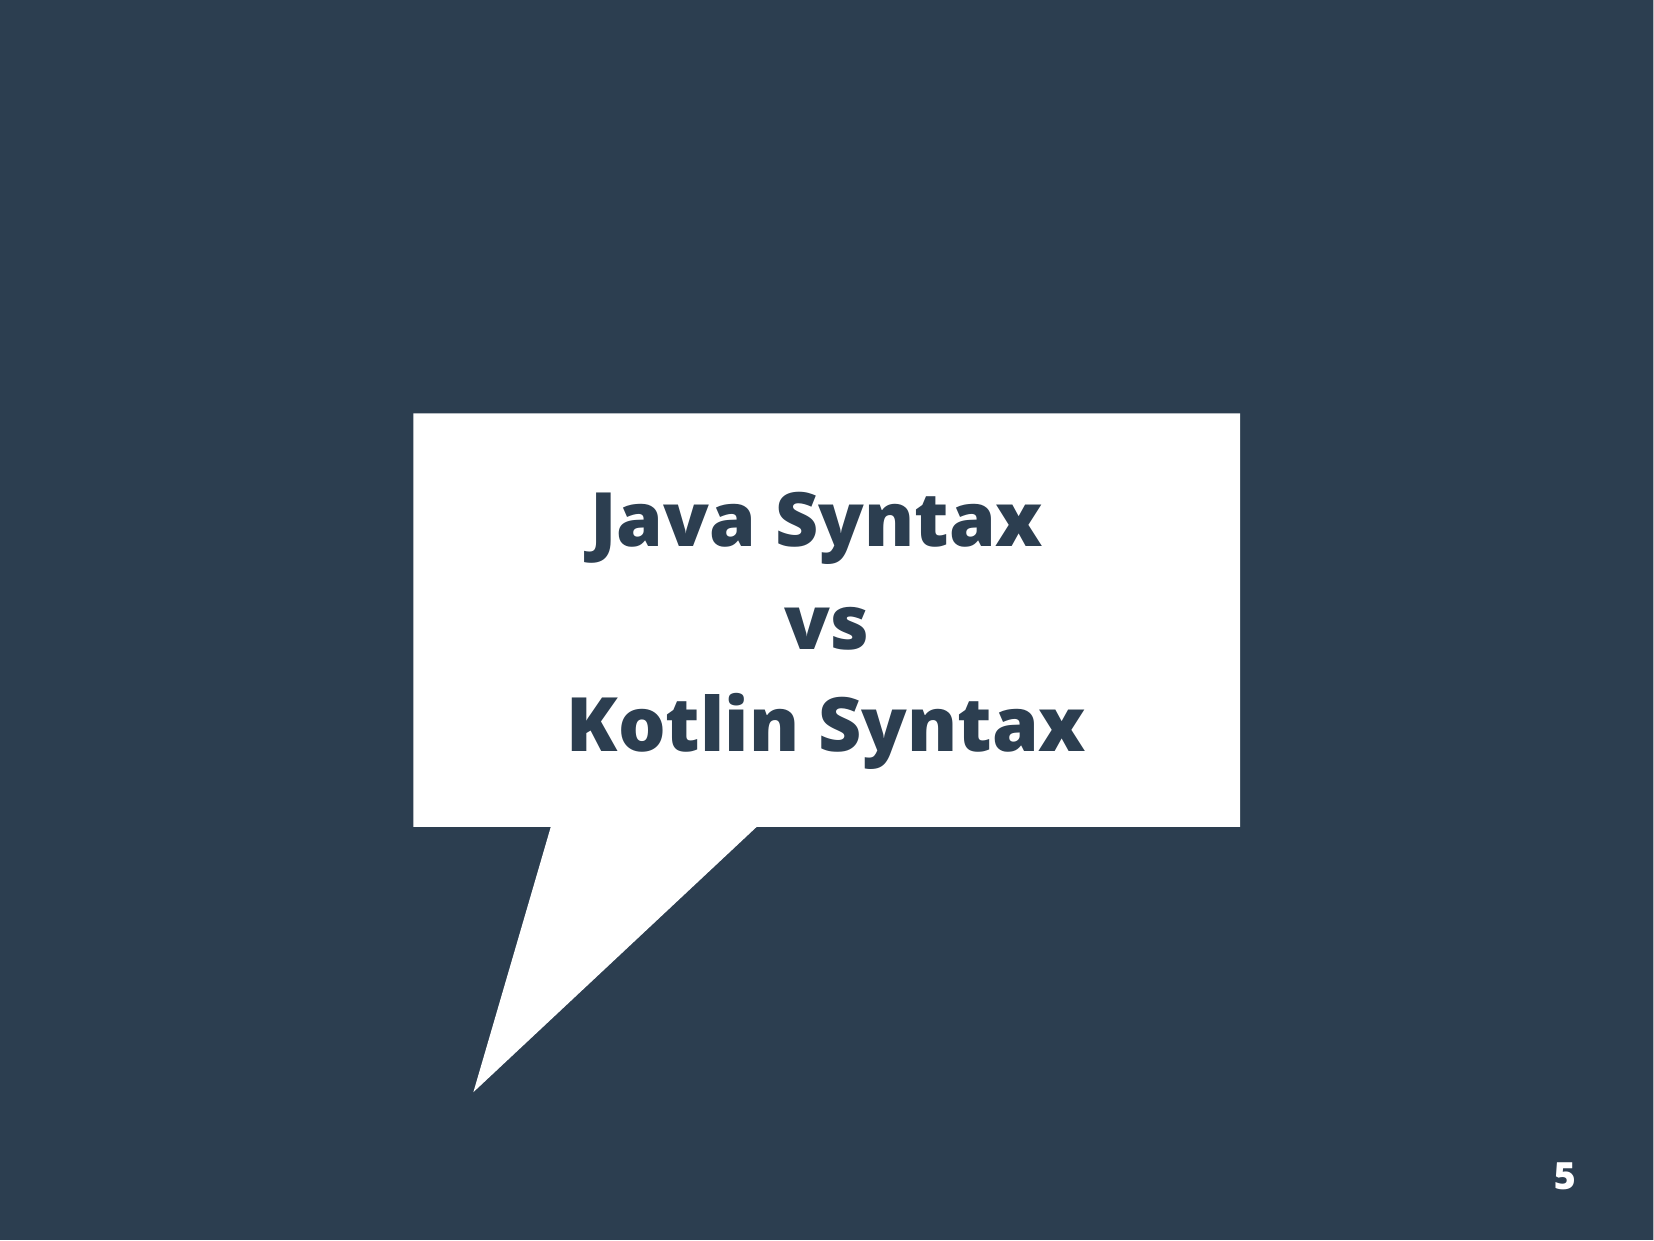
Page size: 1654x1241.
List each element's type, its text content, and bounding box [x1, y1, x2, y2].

title Java Syntax vs Kotlin Syntax [442, 442, 1211, 798]
